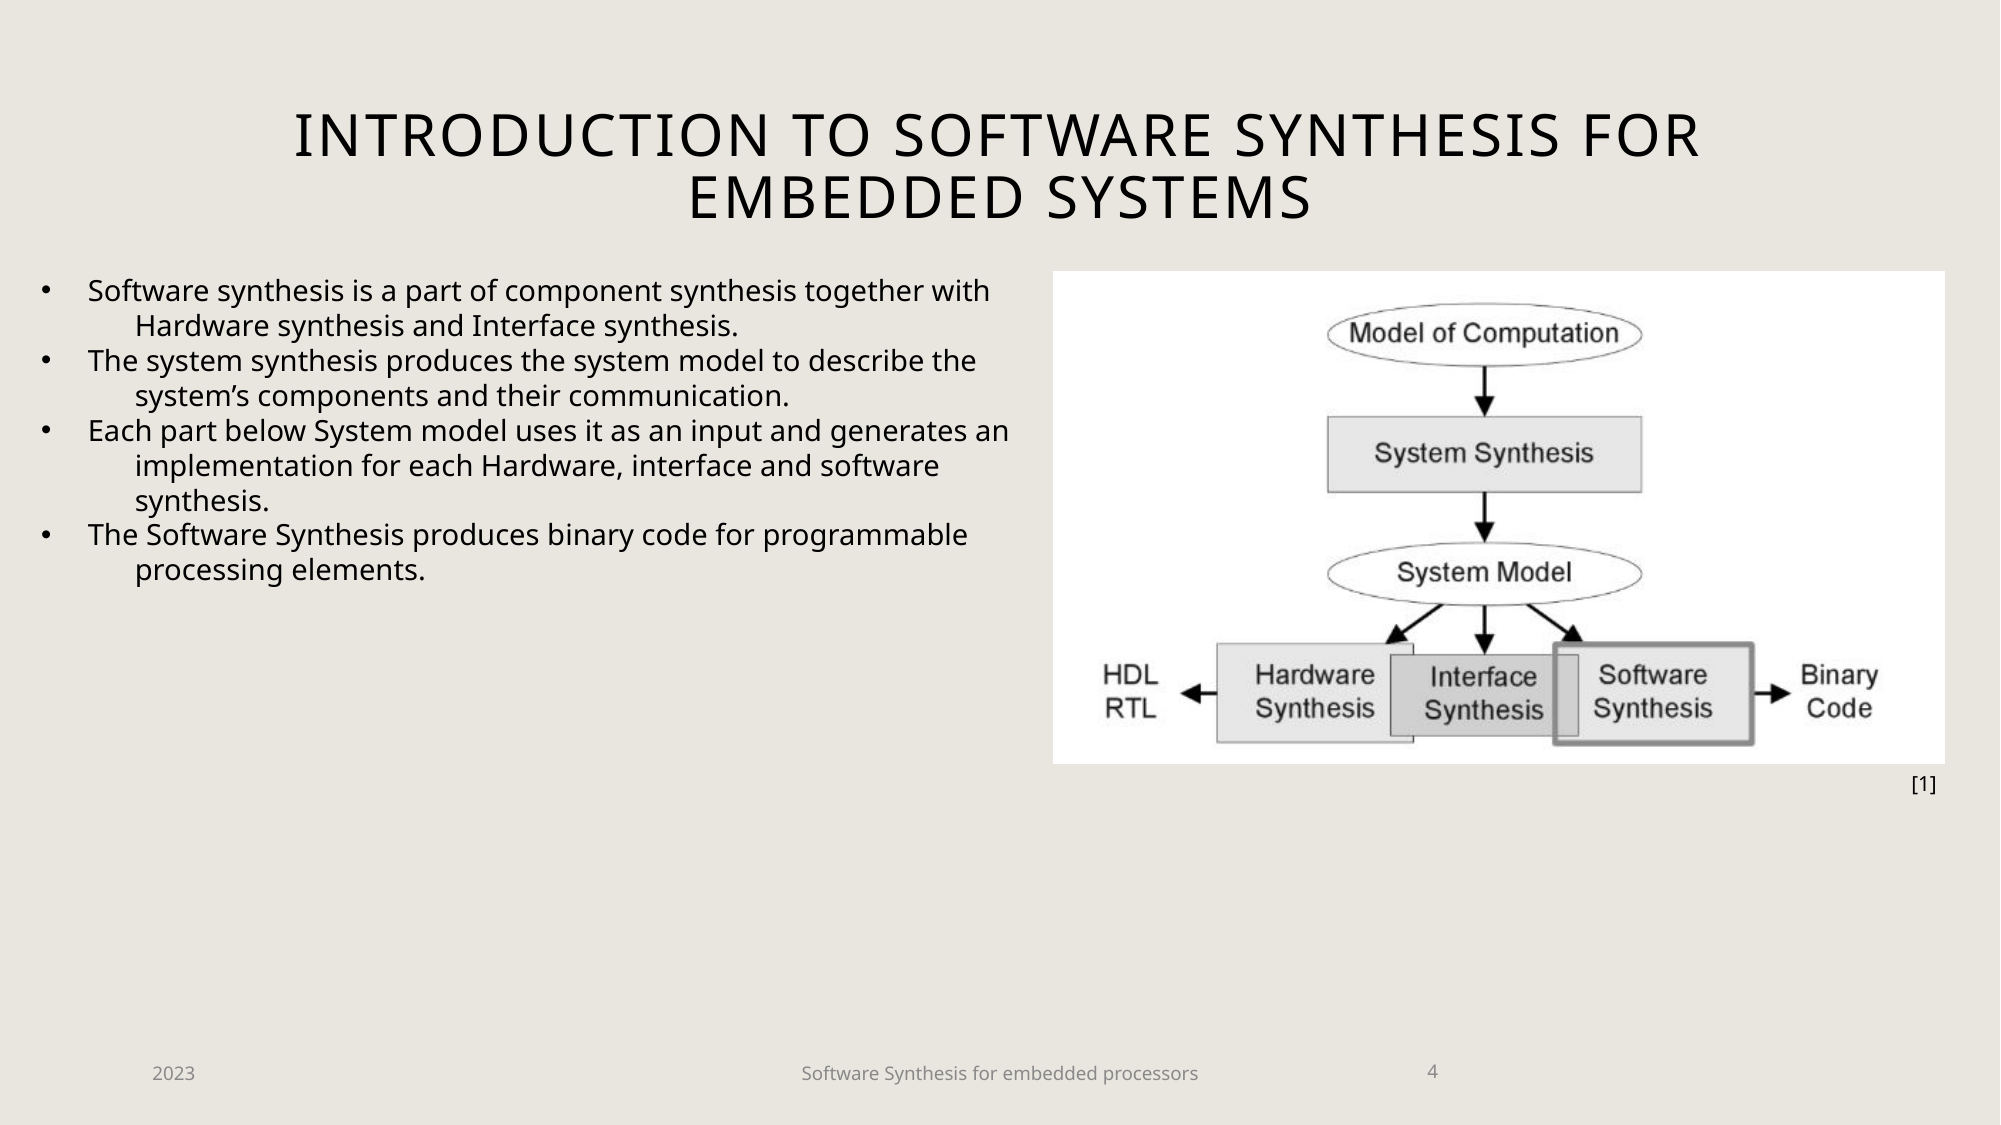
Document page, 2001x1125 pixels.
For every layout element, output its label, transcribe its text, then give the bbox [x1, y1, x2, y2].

text_box [1] [1896, 763, 1962, 804]
title INTRODUCTION TO SOFTWARE SYNTHESIS FOR EMBEDDED SYSTEMS [137, 59, 1863, 271]
text_box [1412, 1042, 1863, 1103]
picture [1053, 271, 1945, 764]
text_box 2023 [137, 1042, 588, 1103]
text_box Software synthesis is a part of component synthesis together with Hardware synthesis and Interface synthesis. The system synthesis produces the system model to describe the system’s components and their communication. Each part below System model uses it as an input and generates an implementation for each Hardware, interface and software synthesis. The Software Synthesis produces binary code for programmable processing elements. [25, 264, 1054, 563]
text_box Software Synthesis for embedded processors [662, 1042, 1338, 1103]
